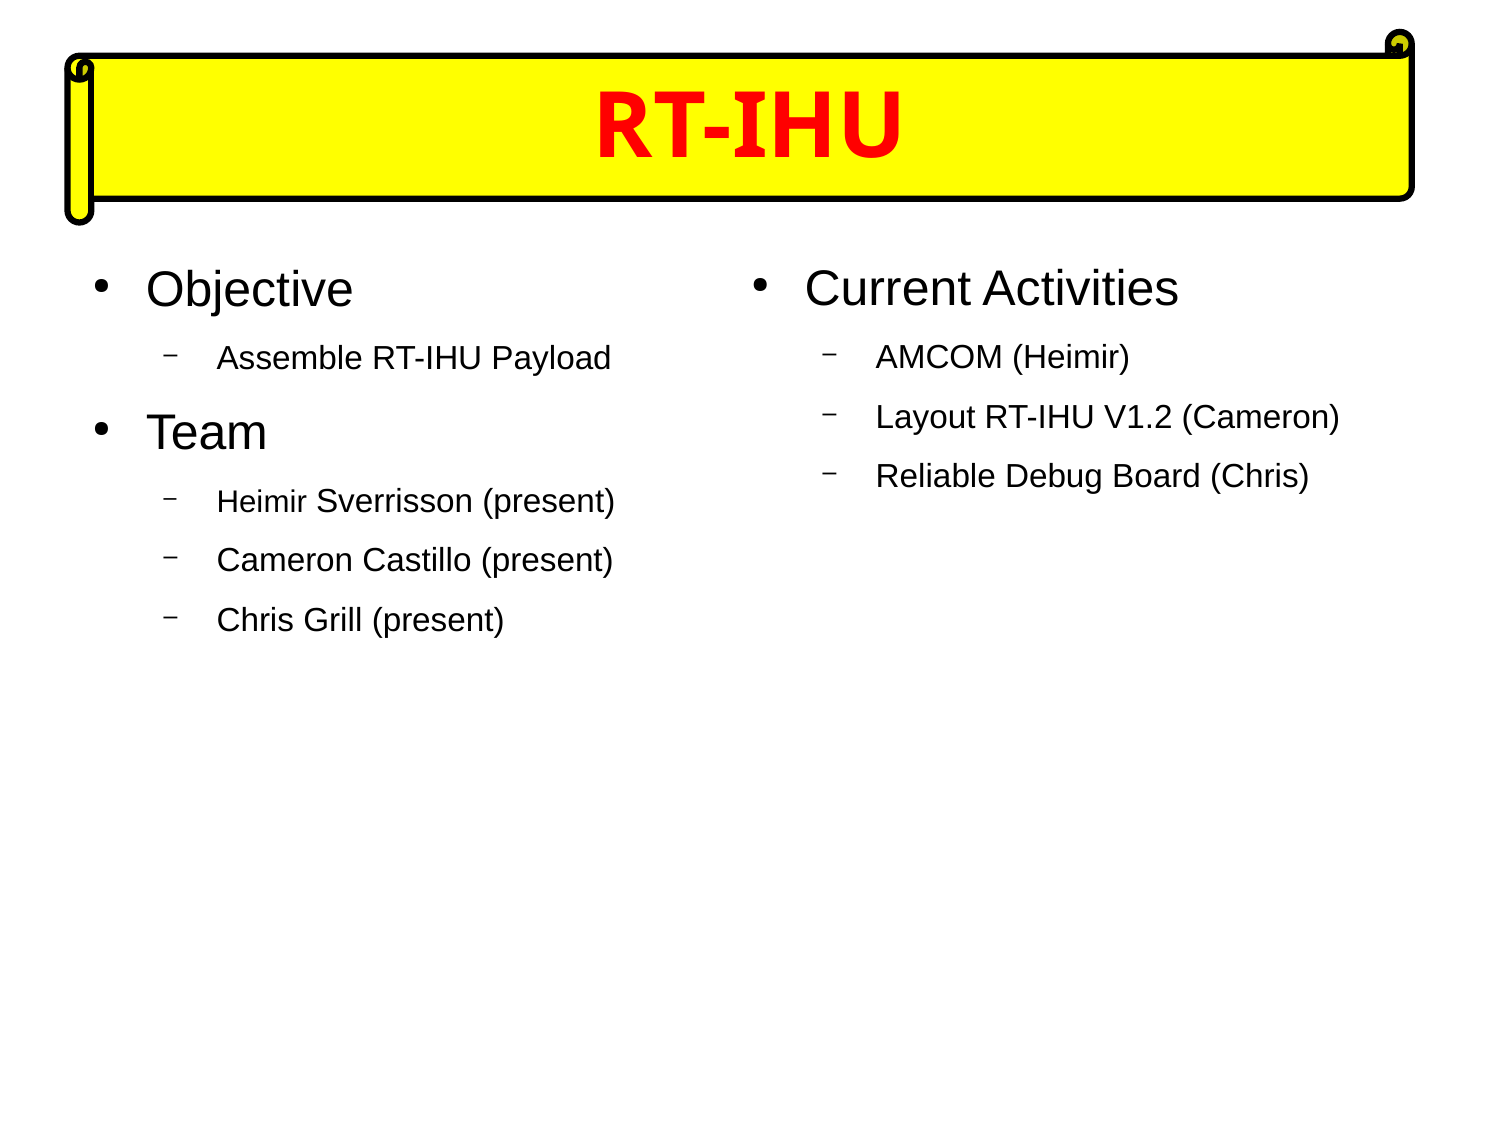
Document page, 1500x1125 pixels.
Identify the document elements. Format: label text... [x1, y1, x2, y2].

list Current Activities AMCOM (Heimir) Layout RT-IHU V1.2 (Cameron) Reliable Debug Board (Chris) [733, 262, 1393, 915]
text_box [67, 184, 1412, 223]
list Objective Assemble RT-IHU Payload Team Heimir Sverrisson (present) Cameron Castillo (present) Chris Grill (present) [75, 263, 734, 916]
text_box [72, 31, 1412, 58]
text_box RT-IHU [0, 58, 1500, 184]
